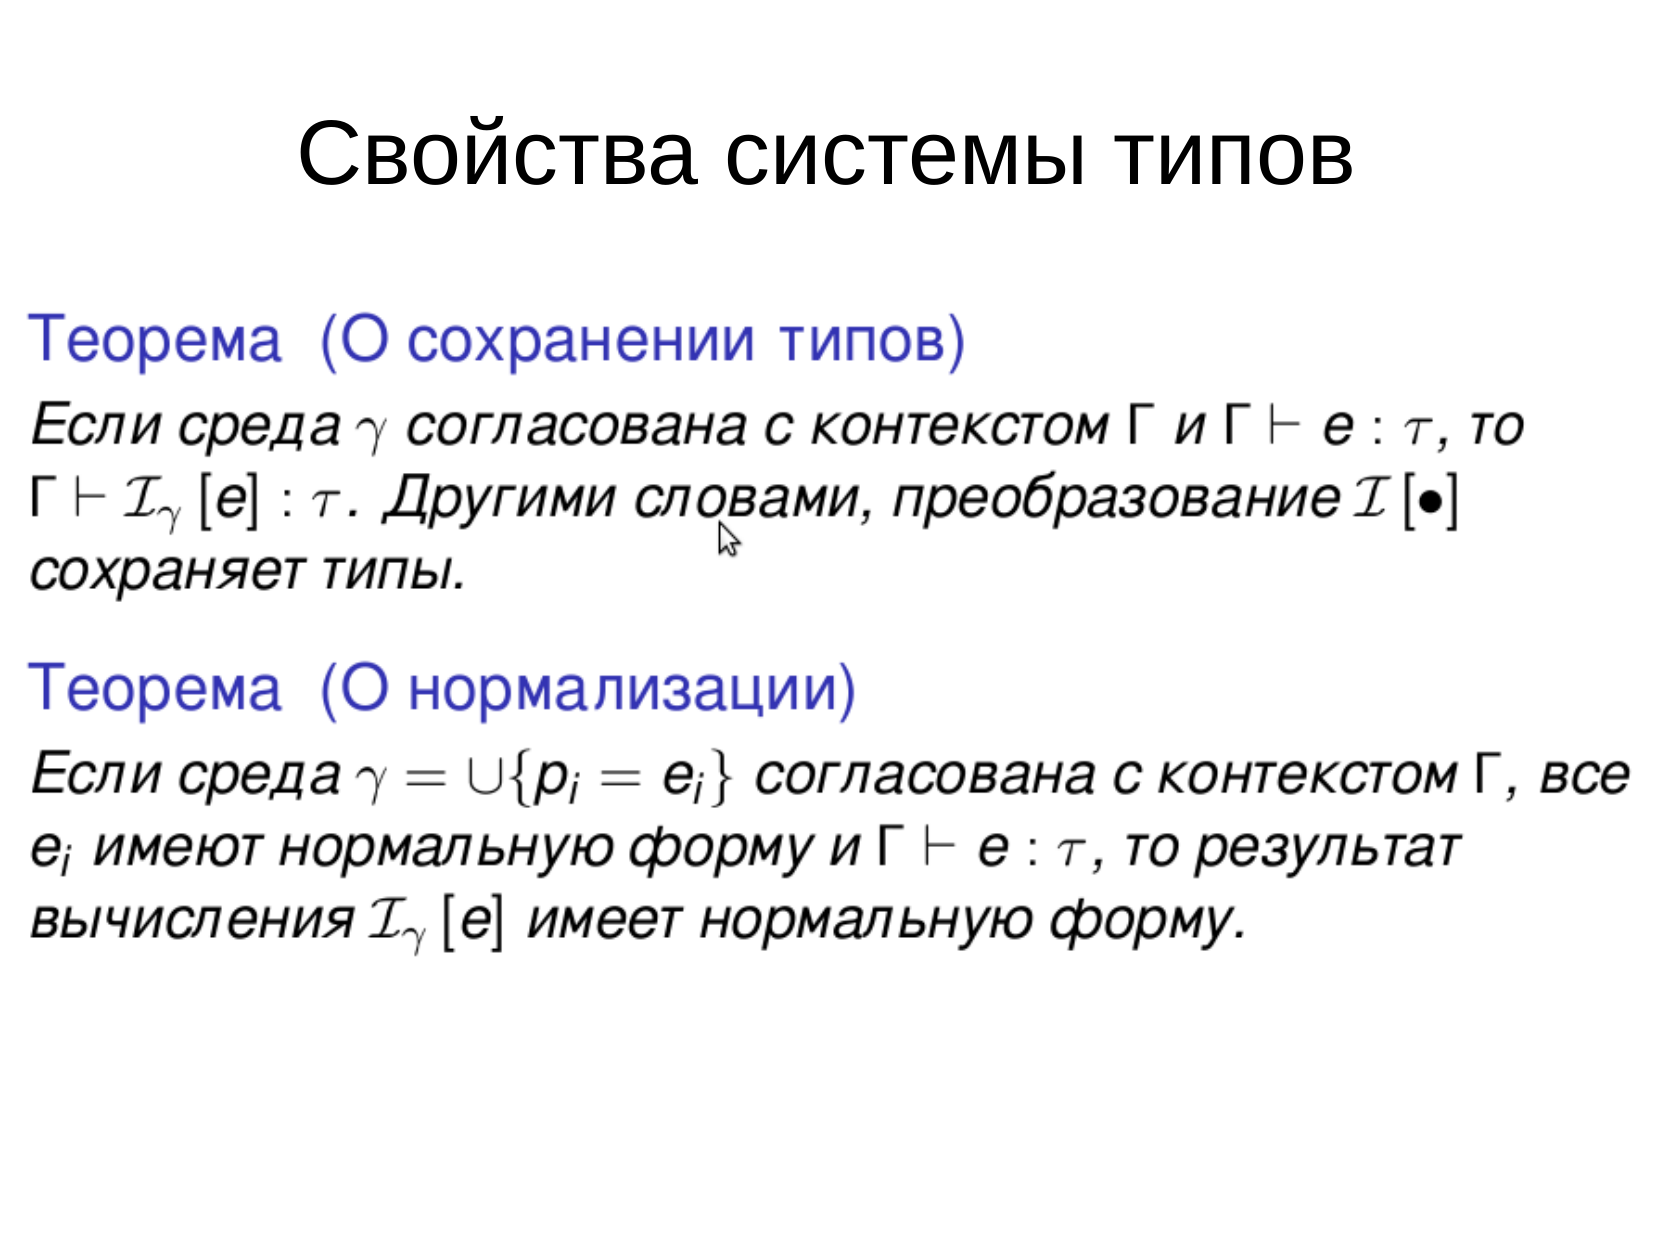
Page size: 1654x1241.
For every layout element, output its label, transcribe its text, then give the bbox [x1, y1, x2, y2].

picture [7, 294, 1654, 961]
title Свойства системы типов [82, 49, 1571, 257]
